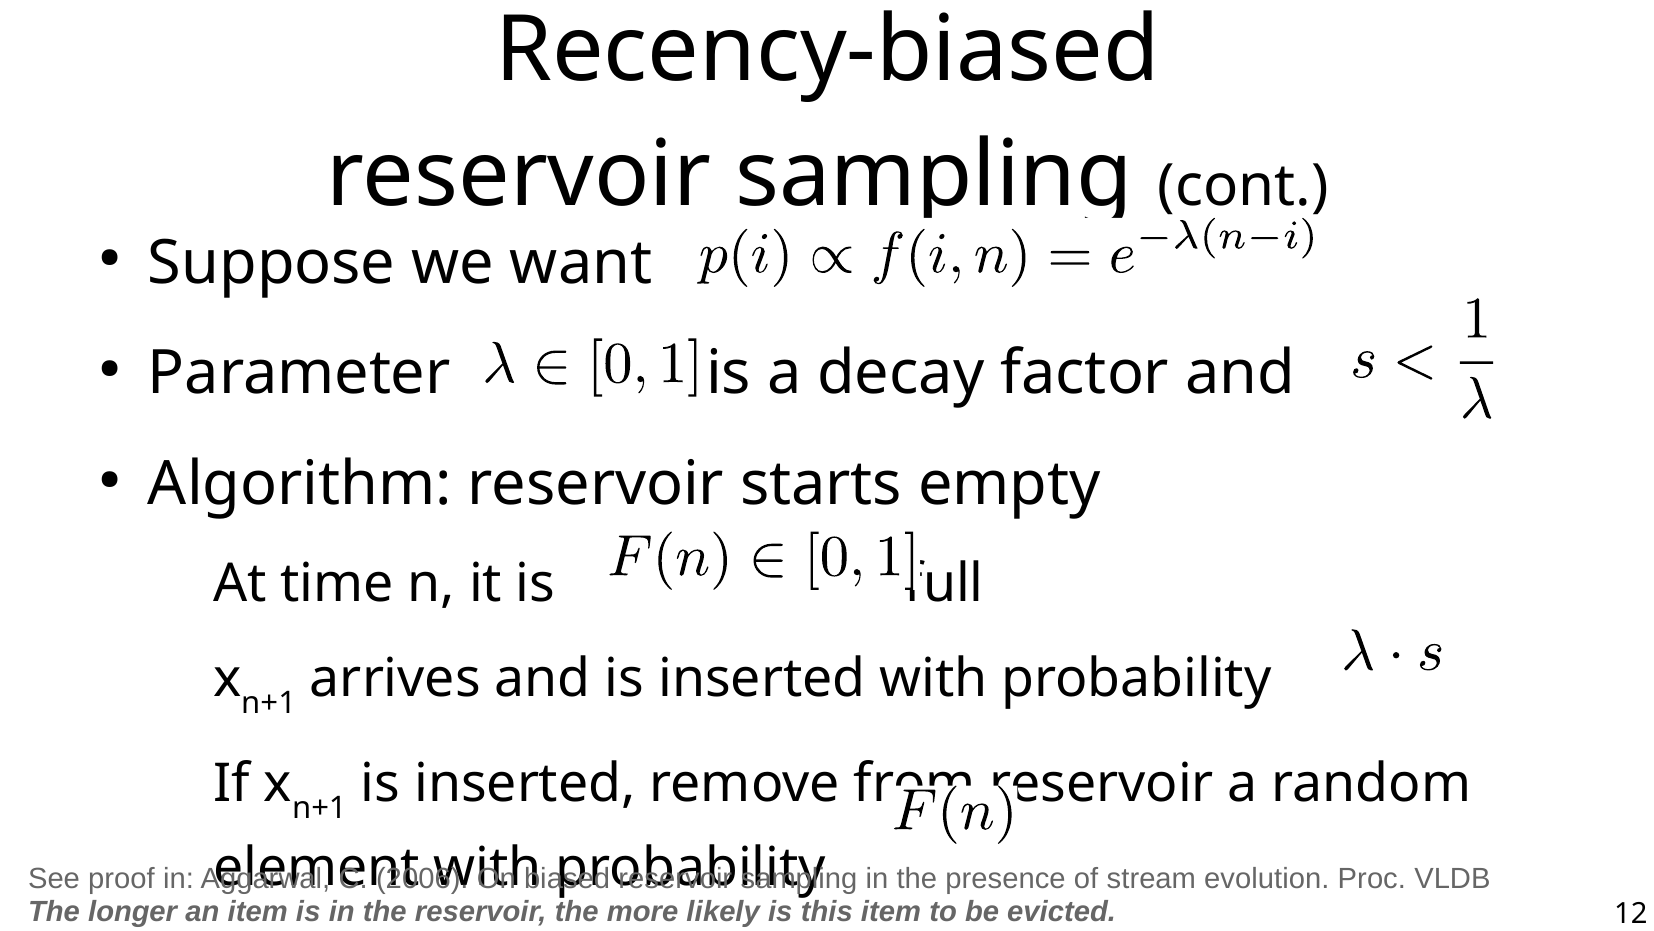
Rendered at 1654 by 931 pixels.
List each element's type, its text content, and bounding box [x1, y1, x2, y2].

text_box [696, 217, 1318, 287]
text_box [482, 338, 704, 397]
text_box [1341, 629, 1445, 671]
text_box [1350, 298, 1494, 419]
title Recency-biased reservoir sampling (cont.) [6, 0, 1650, 220]
list Suppose we want Parameter is a decay factor and Algorithm: reservoir starts empty At time n, it is full xn+1 arrives and is inserted with probability If xn+1 is inserted, remove from reservoir a random element with probability [82, 217, 1571, 854]
text_box [891, 785, 1018, 844]
text_box See proof in: Aggarwal, C. (2006). On biased reservoir sampling in the presence of stream evolution. Proc. VLDB The longer an item is in the reservoir, the more likely is this item to be evicted. [13, 854, 1602, 931]
text_box [607, 531, 921, 590]
